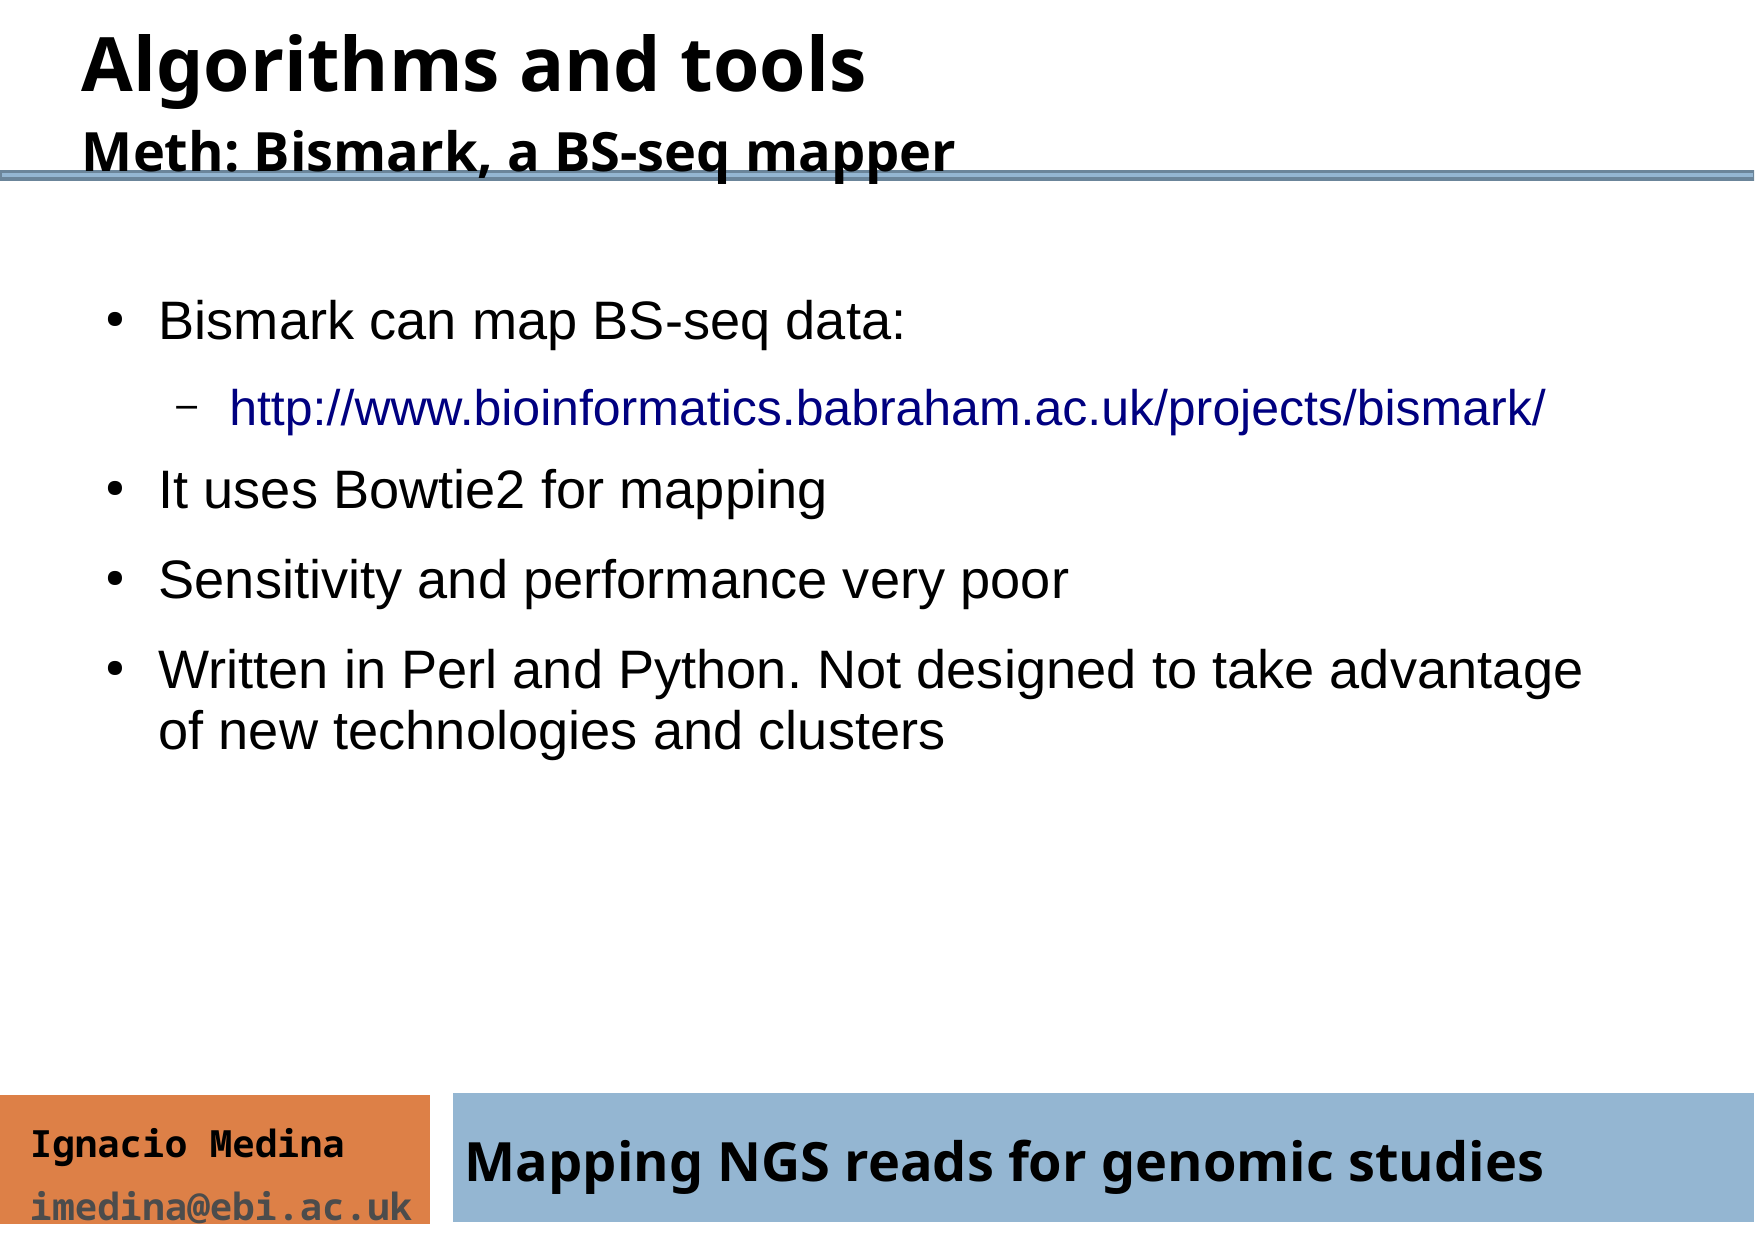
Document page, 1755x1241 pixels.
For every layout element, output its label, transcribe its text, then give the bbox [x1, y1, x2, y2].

text_box [726, 171, 835, 179]
list Bismark can map BS-seq data: http://www.bioinformatics.babraham.ac.uk/projects/bismark/ It uses Bowtie2 for mapping Sensitivity and performance very poor Written in Perl and Python. Not designed to take advantage of new technologies and clusters [87, 290, 1632, 1010]
text_box [0, 171, 718, 179]
text_box [877, 171, 1754, 179]
text_box Algorithms and tools Meth: Bismark, a BS-seq mapper [67, 3, 1688, 169]
text_box [843, 171, 869, 179]
text_box Mapping NGS reads for genomic studies [450, 1116, 1726, 1195]
text_box Ignacio Medina imedina@ebi.ac.uk [15, 1110, 436, 1224]
